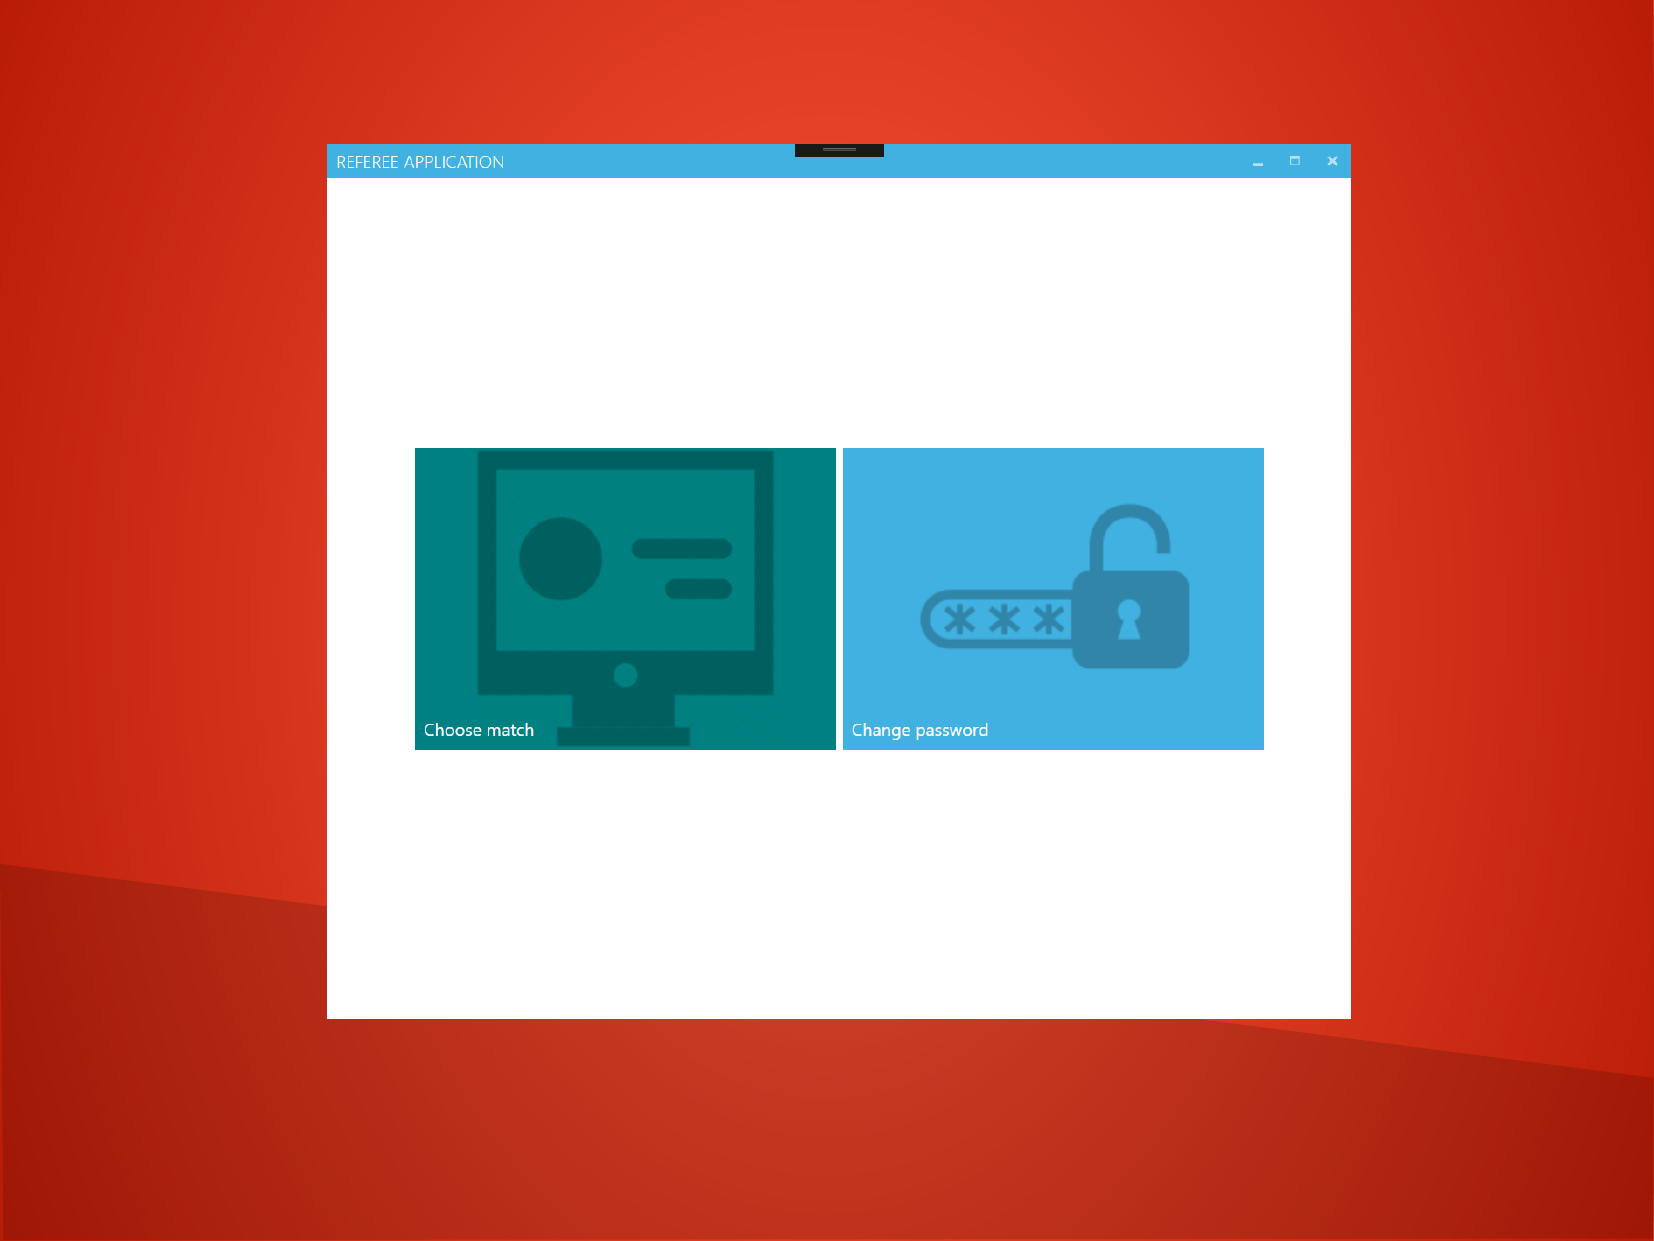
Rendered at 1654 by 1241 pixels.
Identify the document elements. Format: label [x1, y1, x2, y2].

picture [327, 144, 1351, 1019]
